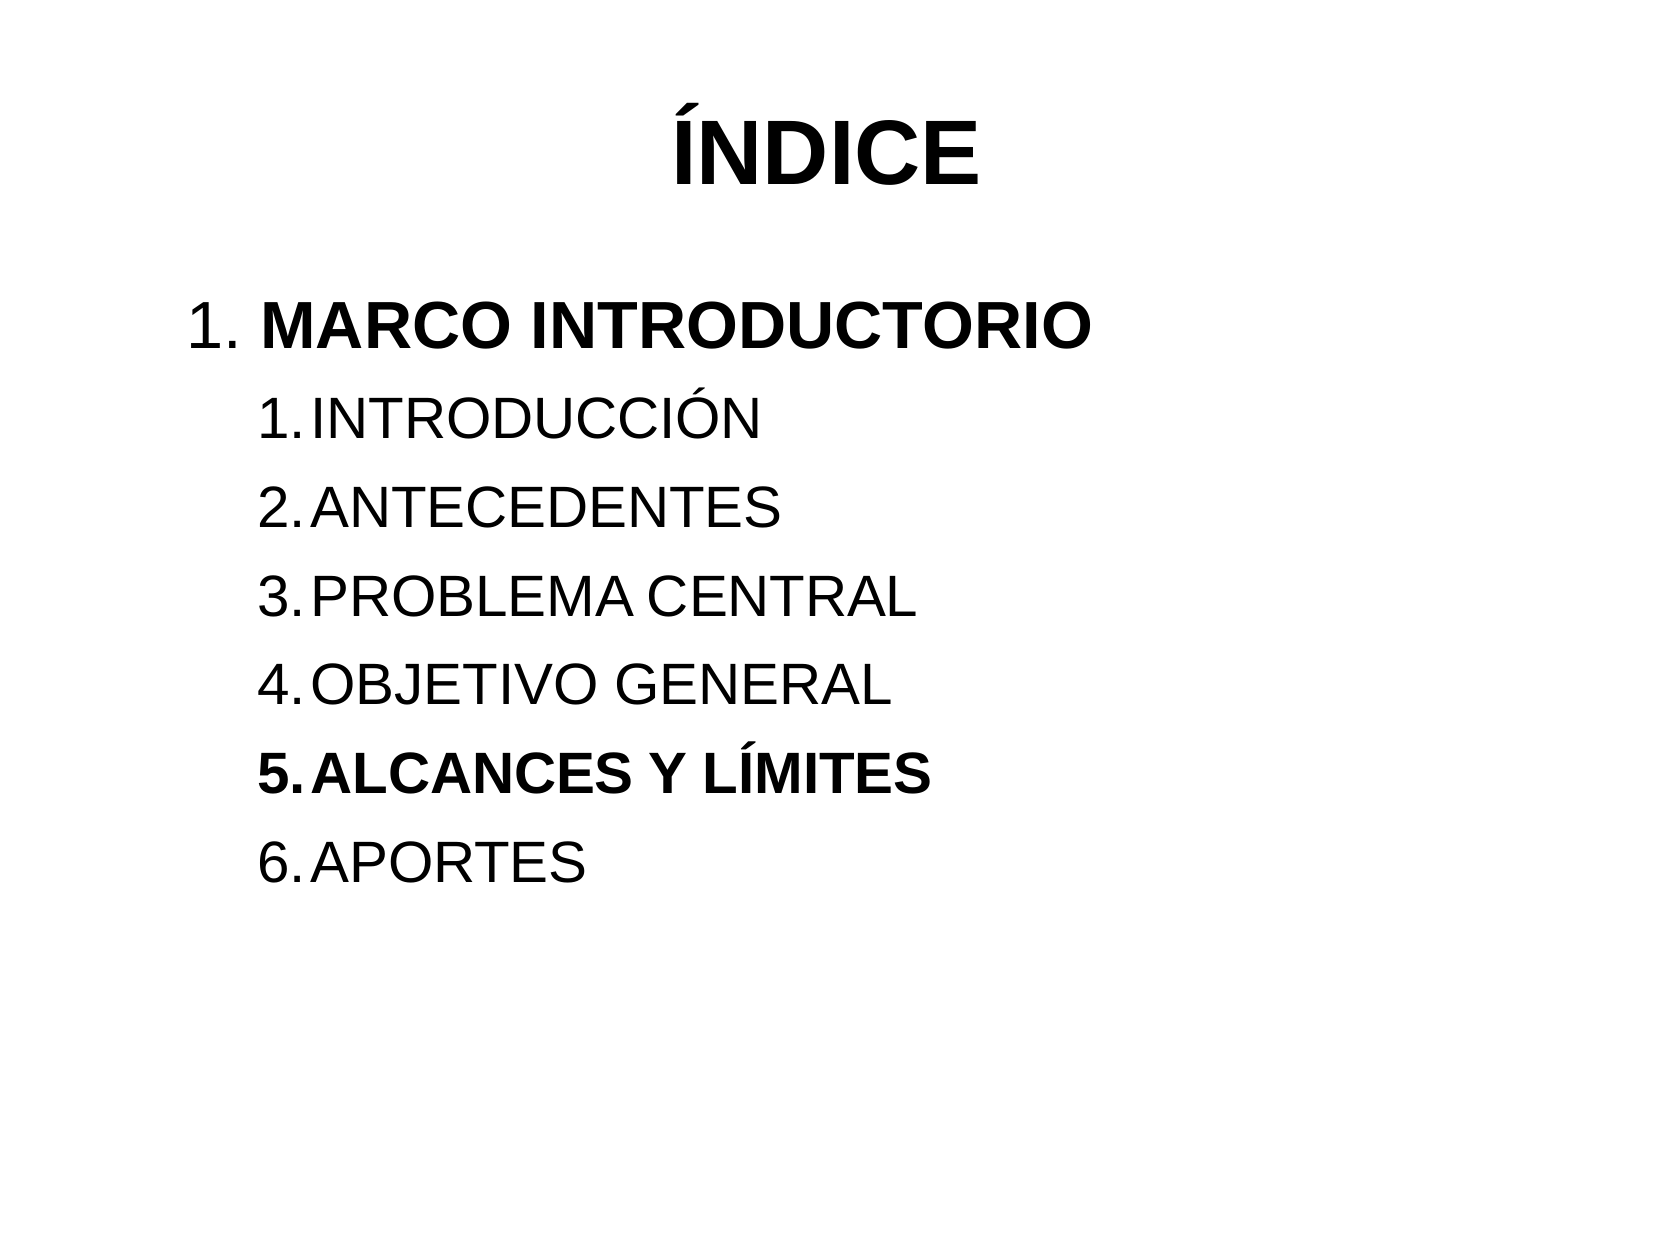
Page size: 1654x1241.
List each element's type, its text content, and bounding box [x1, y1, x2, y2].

title ÍNDICE [82, 49, 1571, 257]
list MARCO INTRODUCTORIO INTRODUCCIÓN ANTECEDENTES PROBLEMA CENTRAL OBJETIVO GENERAL ALCANCES Y LÍMITES APORTES [168, 287, 1469, 1007]
